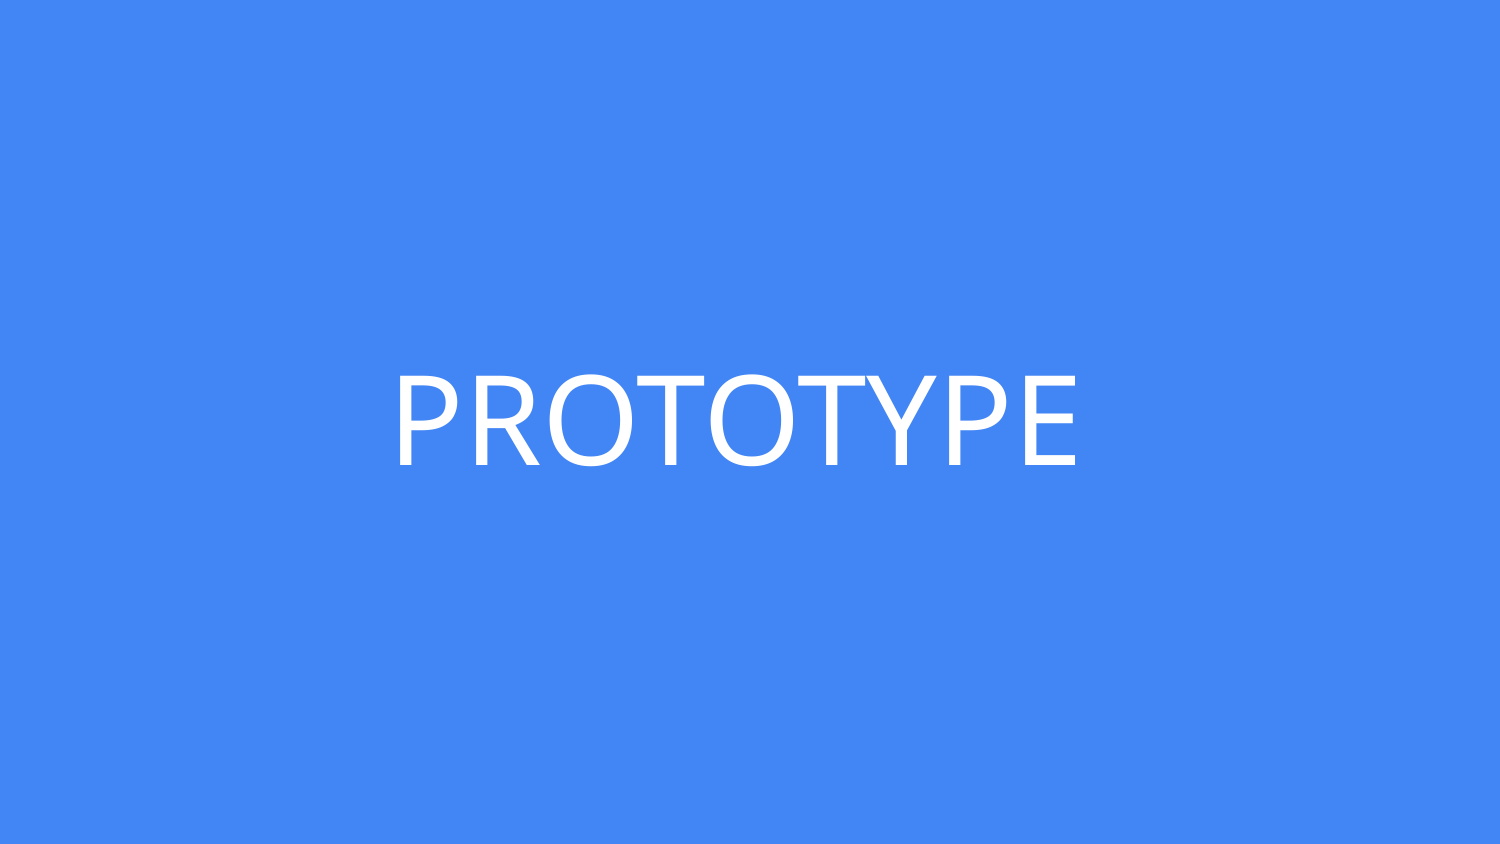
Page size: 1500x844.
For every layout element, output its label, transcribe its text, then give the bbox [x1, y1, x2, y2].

title PROTOTYPE [73, 80, 1427, 752]
